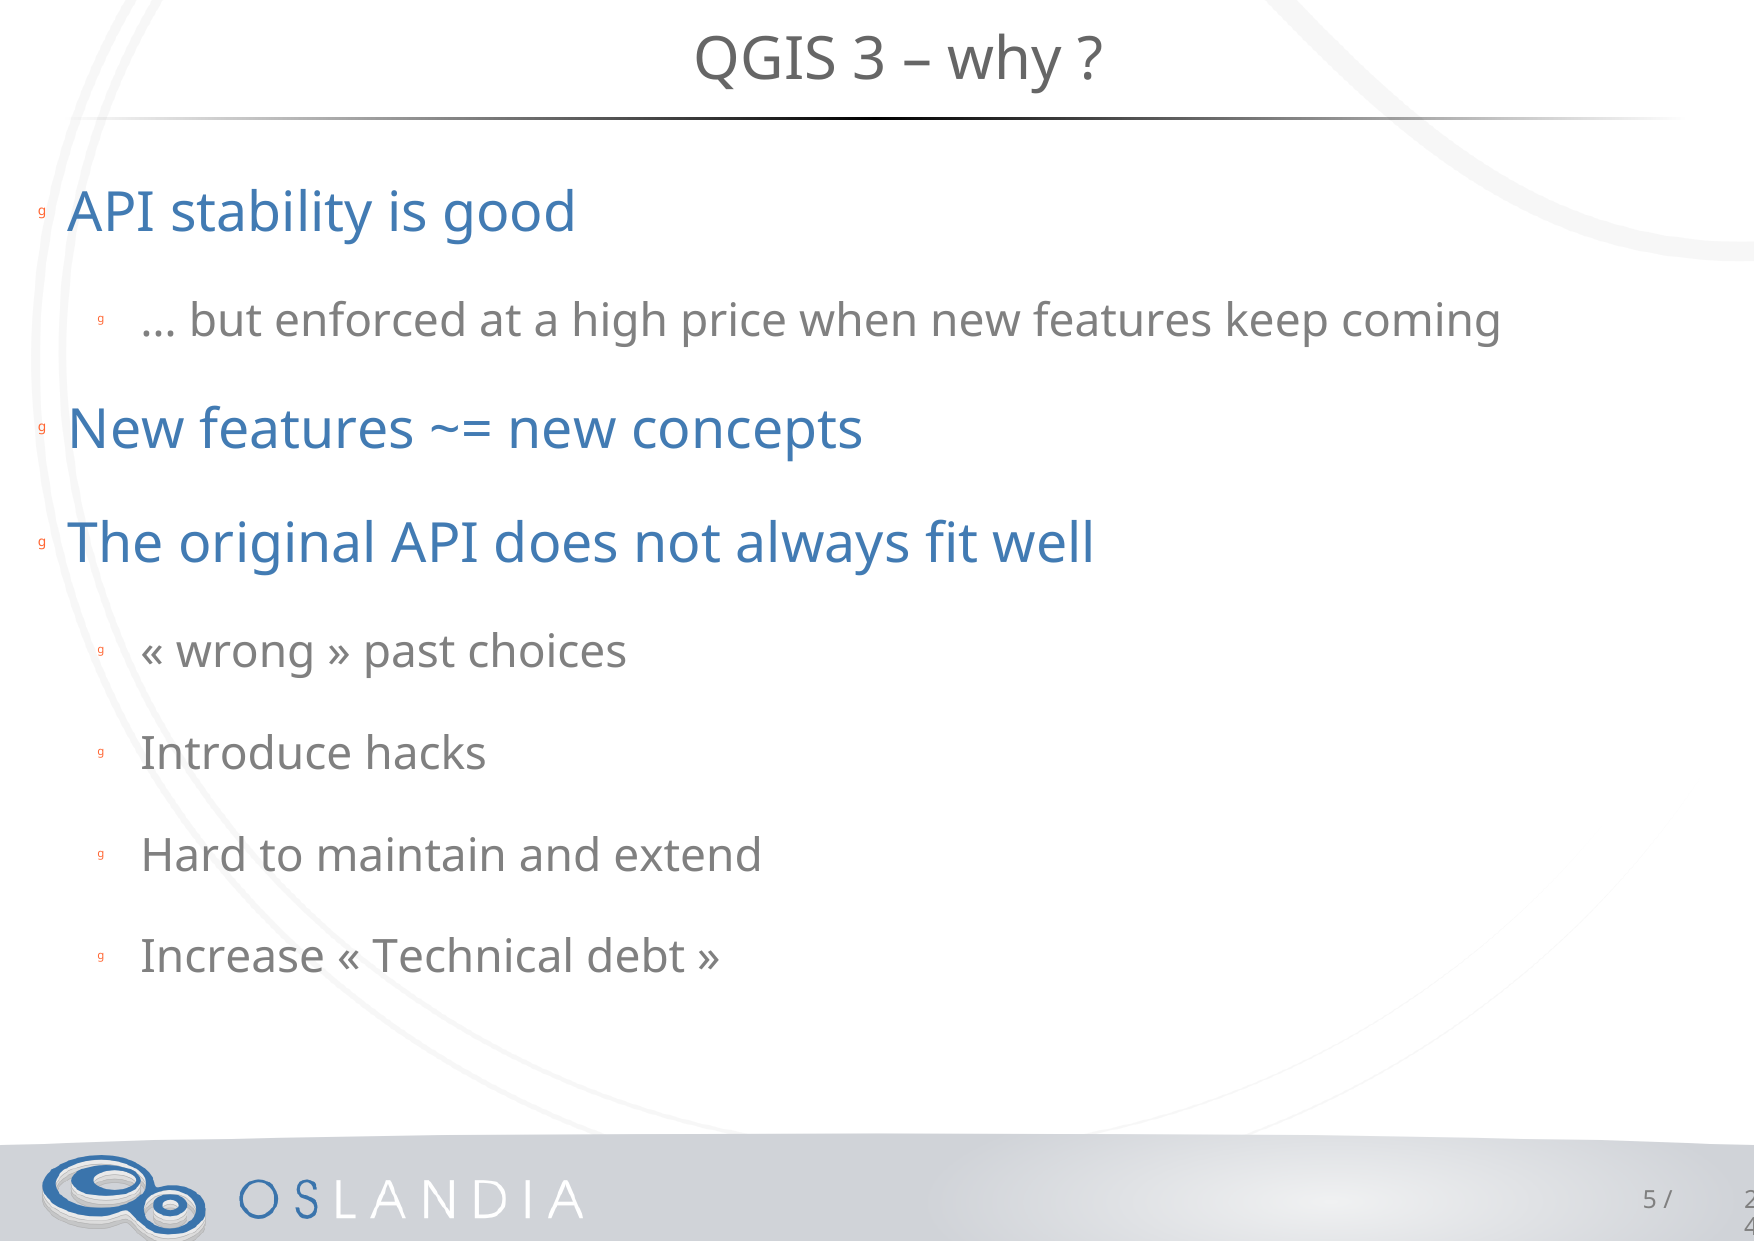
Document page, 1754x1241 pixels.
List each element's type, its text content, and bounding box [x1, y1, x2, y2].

picture [0, 0, 1754, 1241]
picture [1747, 1221, 1753, 1229]
title QGIS 3 – why ? [31, 14, 1754, 98]
list API stability is good … but enforced at a high price when new features keep coming New features ~= new concepts The original API does not always fit well « wrong » past choices Introduce hacks Hard to maintain and extend Increase « Technical debt » [37, 172, 1710, 1090]
